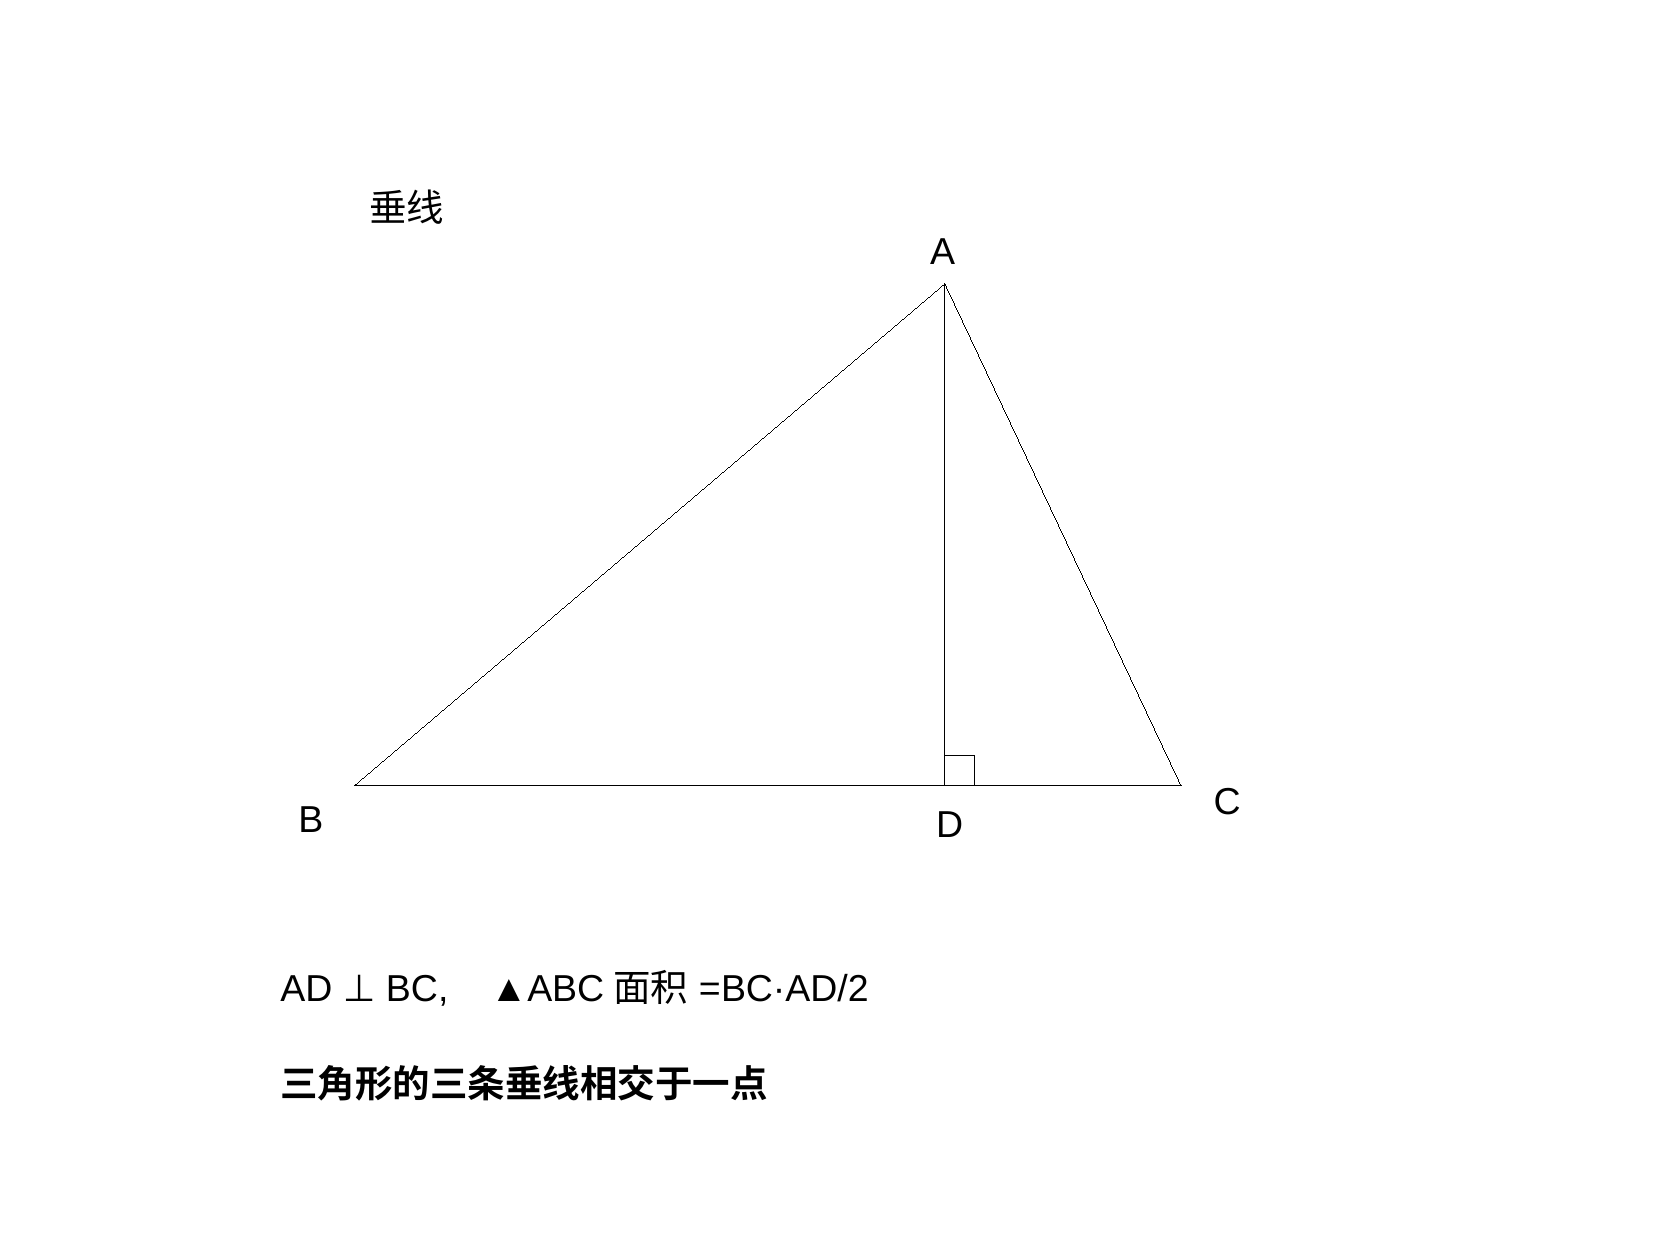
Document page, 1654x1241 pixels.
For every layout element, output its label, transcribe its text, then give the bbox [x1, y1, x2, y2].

text_box 垂线 [354, 170, 458, 228]
text_box B [283, 790, 339, 848]
text_box D [921, 796, 979, 854]
text_box A [915, 223, 970, 281]
text_box [944, 755, 975, 786]
text_box C [1198, 772, 1256, 830]
text_box AD ⊥ BC, ▲ABC面积=BC·AD/2 三角形的三条垂线相交于一点 [265, 950, 875, 1093]
